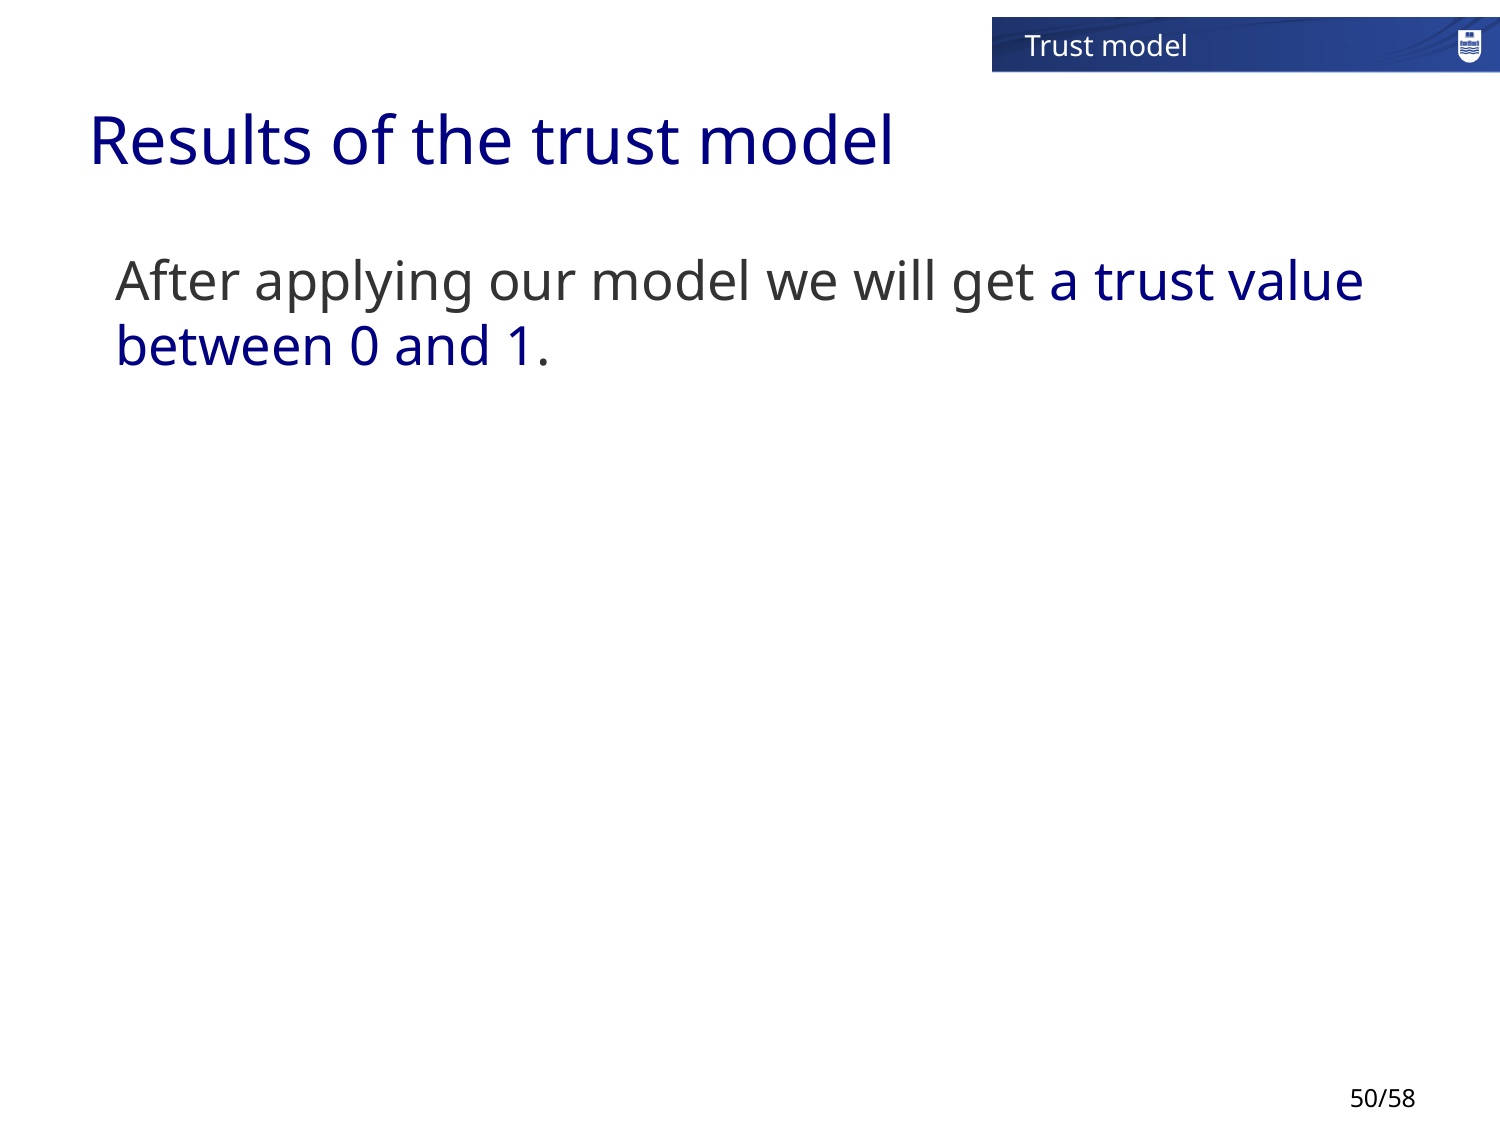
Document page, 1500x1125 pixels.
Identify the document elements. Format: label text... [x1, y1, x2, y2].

title Results of the trust model [2, 99, 1365, 177]
picture [992, 17, 1500, 73]
list After applying our model we will get a trust value between 0 and 1. [100, 238, 1495, 1016]
text_box Trust model [1009, 17, 1483, 67]
